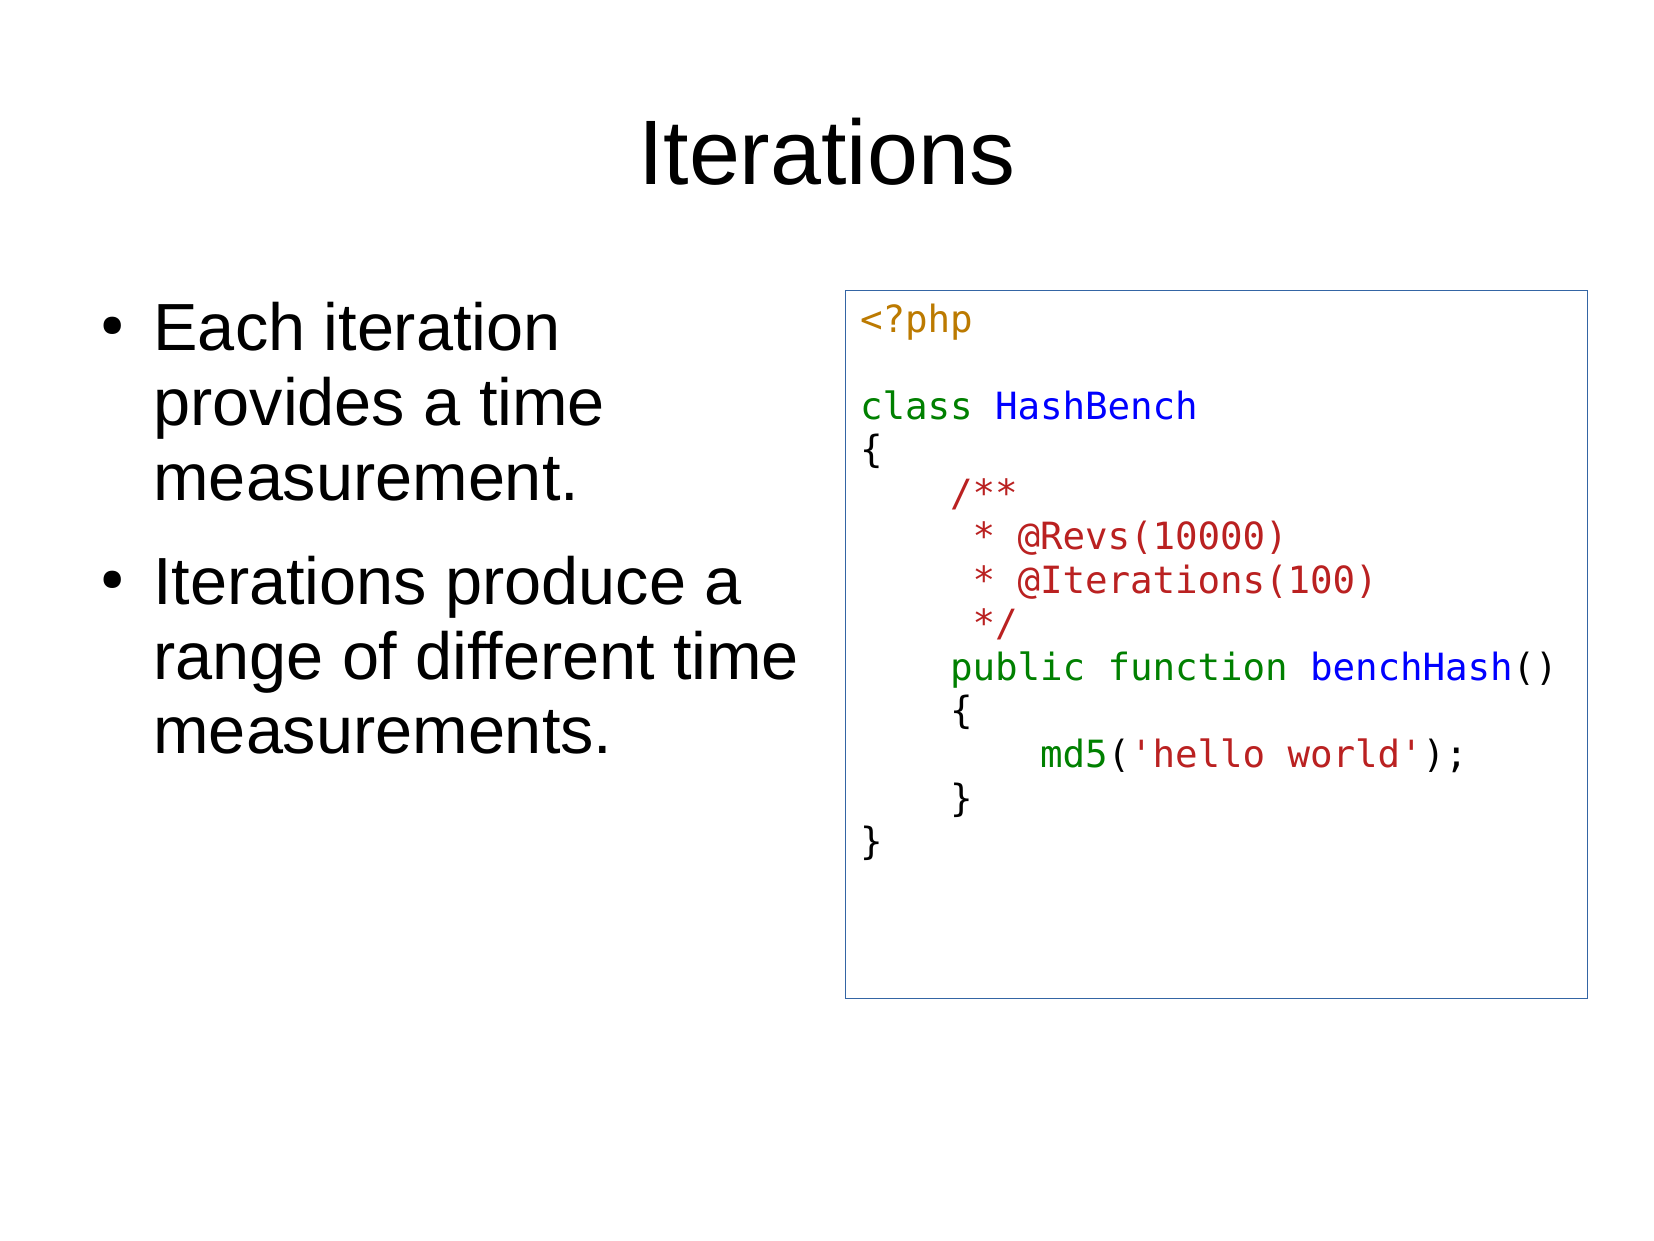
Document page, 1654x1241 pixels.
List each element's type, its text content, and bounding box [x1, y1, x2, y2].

text_box <?php class HashBench { /** * @Revs(10000) * @Iterations(100) */ public function benchHash() { md5('hello world'); } } [845, 290, 1588, 999]
list Each iteration provides a time measurement. Iterations produce a range of different time measurements. [82, 290, 809, 1010]
title Iterations [82, 49, 1571, 257]
